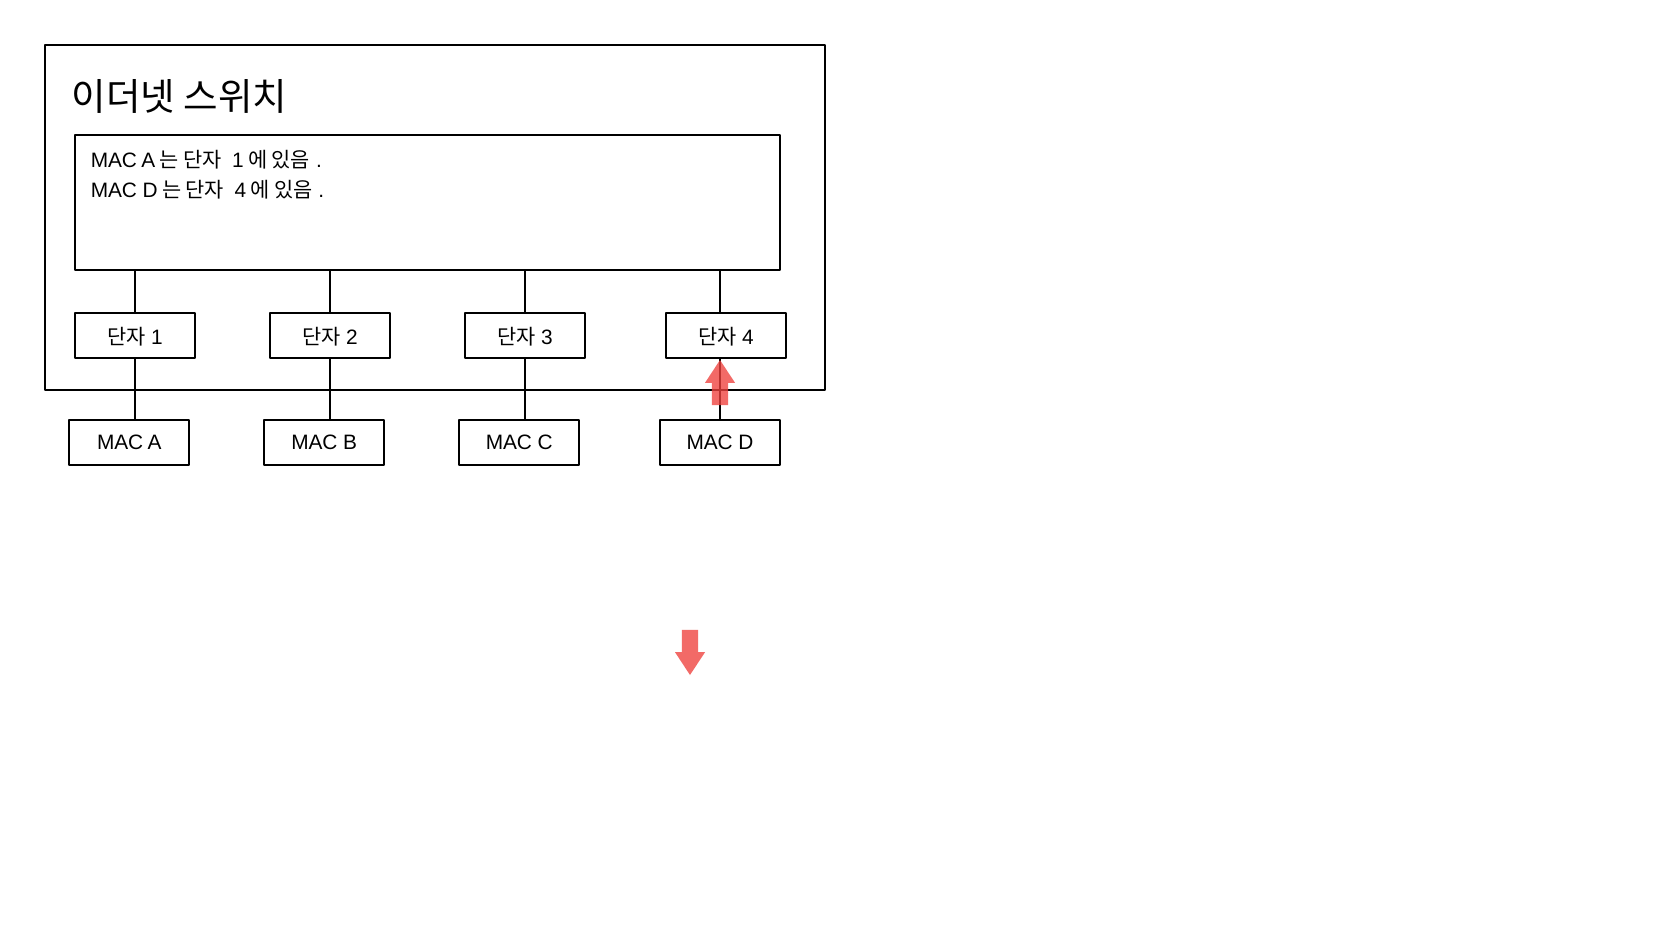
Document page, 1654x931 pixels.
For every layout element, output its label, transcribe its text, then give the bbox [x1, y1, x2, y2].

text_box MAC A [69, 420, 190, 466]
text_box 단자1 [75, 313, 196, 359]
text_box [705, 360, 736, 406]
text_box MAC A는 단자 1에 있음. MAC D는 단자 4에 있음. [75, 135, 781, 271]
text_box [675, 629, 706, 676]
text_box MAC B [264, 420, 385, 466]
text_box 단자4 [665, 313, 786, 359]
text_box 이더넷 스위치 [56, 60, 346, 130]
text_box 단자3 [465, 313, 586, 359]
text_box MAC C [459, 420, 580, 466]
text_box MAC D [660, 420, 781, 466]
text_box 단자2 [270, 313, 391, 359]
